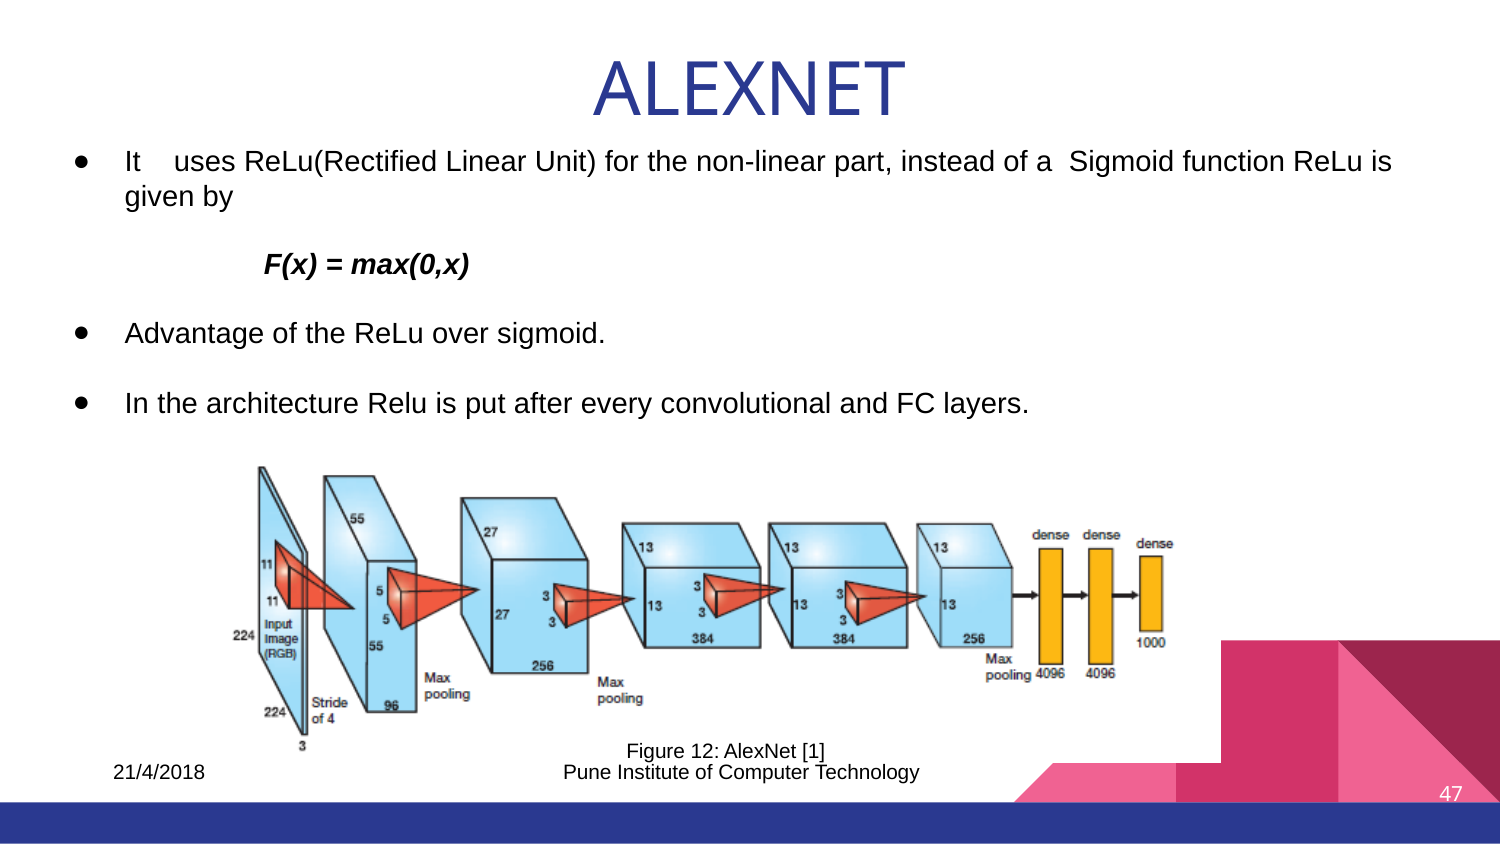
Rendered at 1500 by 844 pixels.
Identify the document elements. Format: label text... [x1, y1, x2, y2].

list It uses ReLu(Rectified Linear Unit) for the non-linear part, instead of a Sigmoid function ReLu is given by F(x) = max(0,x) Advantage of the ReLu over sigmoid. In the architecture Relu is put after every convolutional and FC layers. [34, 127, 1433, 473]
picture [221, 455, 1221, 763]
text_box Figure 12: AlexNet [1] [567, 722, 884, 753]
slide_number <number> [1387, 762, 1478, 828]
title ALEXNET [51, 25, 1449, 139]
